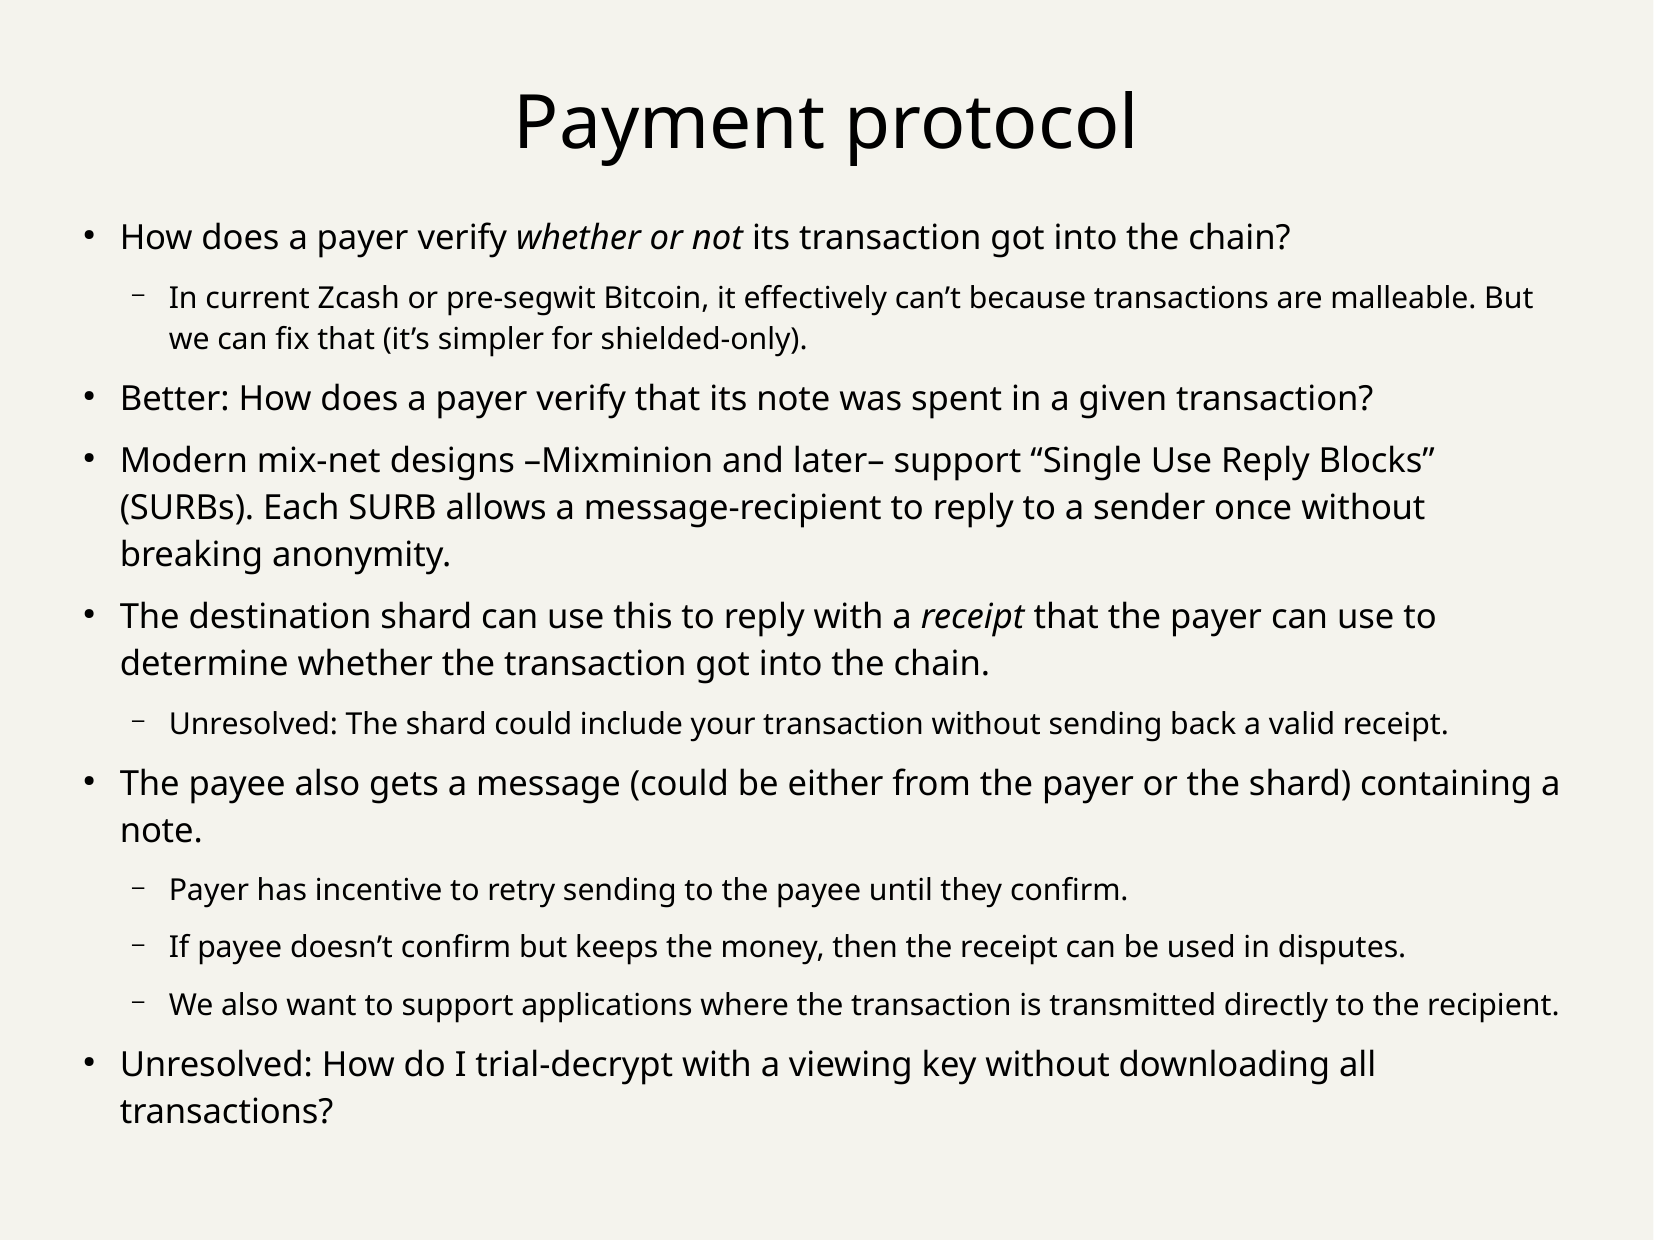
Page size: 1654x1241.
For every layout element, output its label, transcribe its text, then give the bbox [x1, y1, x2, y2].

title Payment protocol [82, 49, 1571, 189]
list How does a payer verify whether or not its transaction got into the chain? In current Zcash or pre-segwit Bitcoin, it effectively can’t because transactions are malleable. But we can fix that (it’s simpler for shielded-only). Better: How does a payer verify that its note was spent in a given transaction? Modern mix-net designs –Mixminion and later– support “Single Use Reply Blocks” (SURBs). Each SURB allows a message-recipient to reply to a sender once without breaking anonymity. The destination shard can use this to reply with a receipt that the payer can use to determine whether the transaction got into the chain. Unresolved: The shard could include your transaction without sending back a valid receipt. The payee also gets a message (could be either from the payer or the shard) containing a note. Payer has incentive to retry sending to the payee until they confirm. If payee doesn’t confirm but keeps the money, then the receipt can be used in disputes. We also want to support applications where the transaction is transmitted directly to the recipient. Unresolved: How do I trial-decrypt with a viewing key without downloading all transactions? [70, 212, 1571, 1182]
